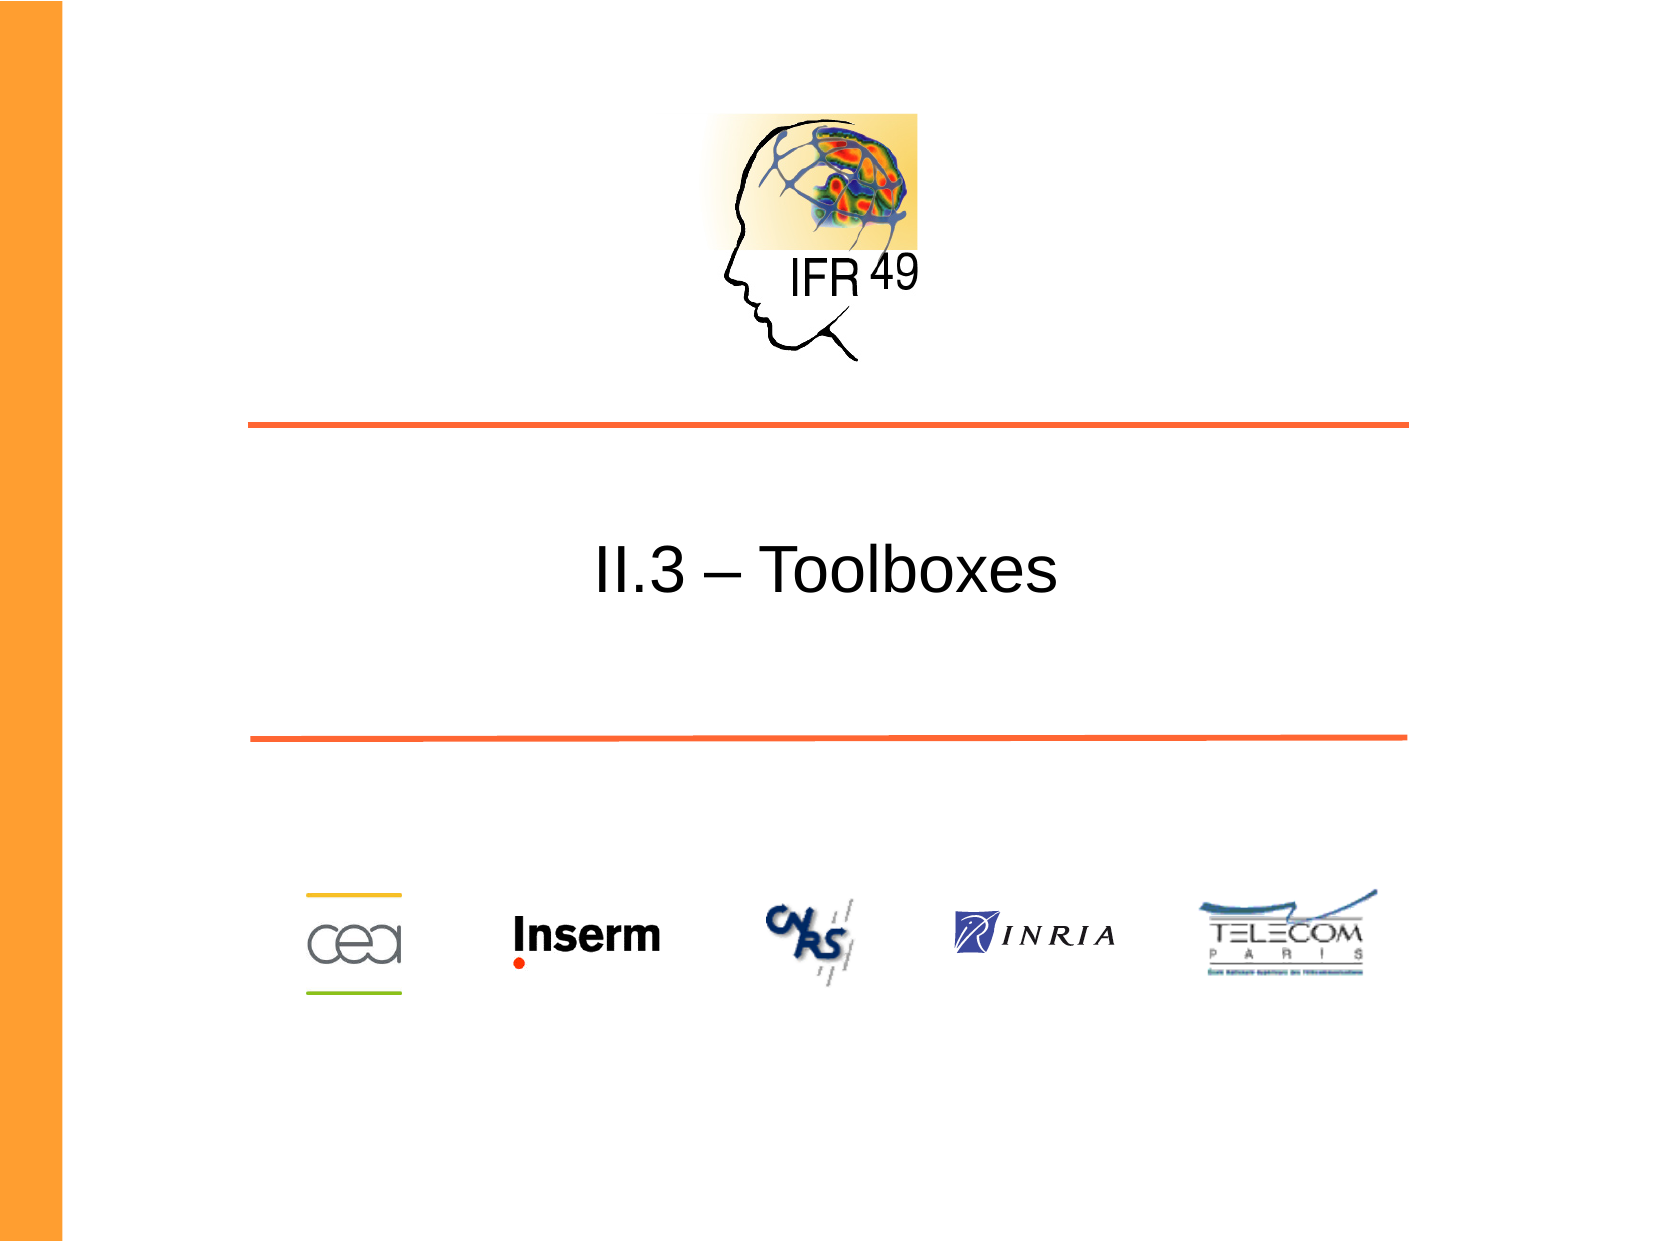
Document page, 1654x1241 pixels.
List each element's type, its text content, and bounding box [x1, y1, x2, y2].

picture [306, 893, 402, 995]
picture [1197, 882, 1380, 985]
picture [656, 105, 918, 401]
picture [513, 916, 662, 972]
title II.3 – Toolboxes [236, 473, 1418, 666]
picture [766, 898, 856, 988]
picture [954, 910, 1115, 954]
